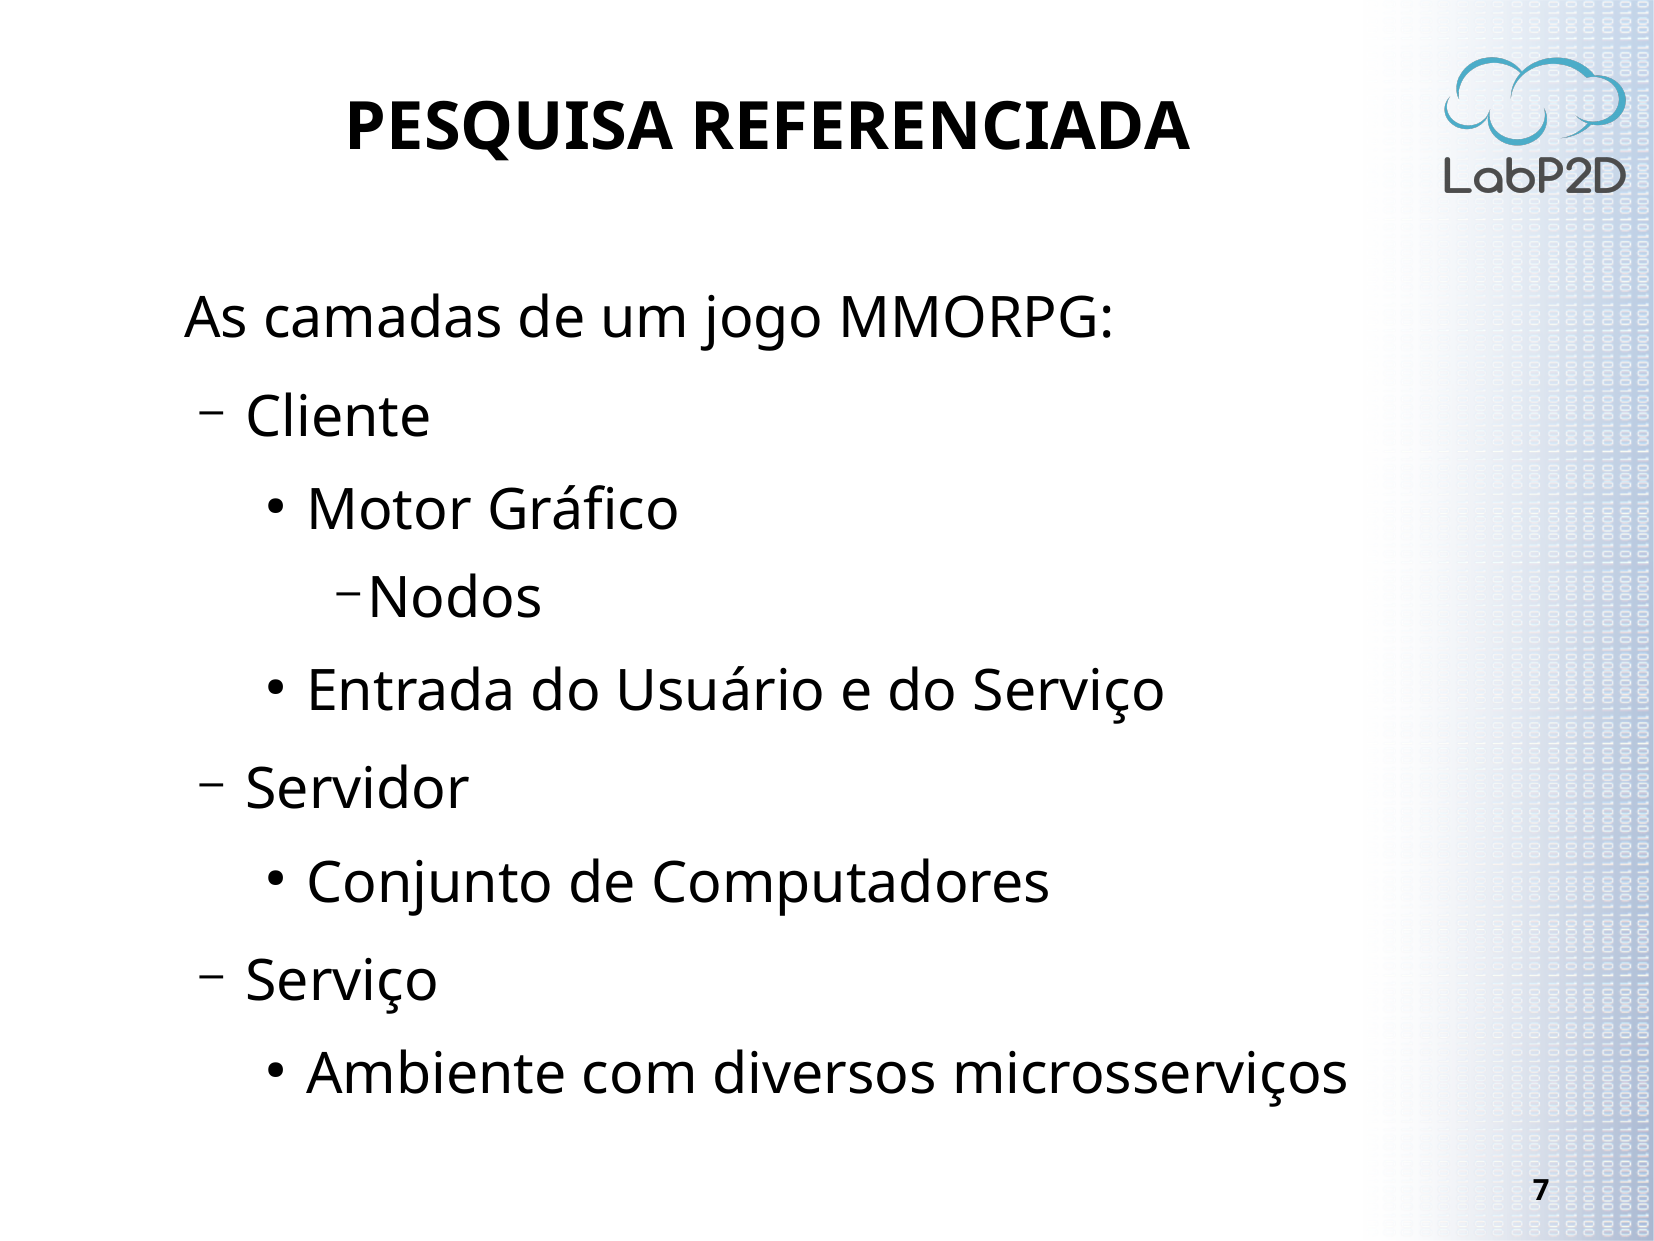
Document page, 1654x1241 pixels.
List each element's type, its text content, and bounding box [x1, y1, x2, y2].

list As camadas de um jogo MMORPG: Cliente Motor Gráfico Nodos Entrada do Usuário e do Serviço Servidor Conjunto de Computadores Serviço Ambiente com diversos microsserviços [123, 271, 1406, 1116]
picture [1360, 1, 1654, 1240]
title PESQUISA REFERENCIADA [82, 19, 1453, 227]
